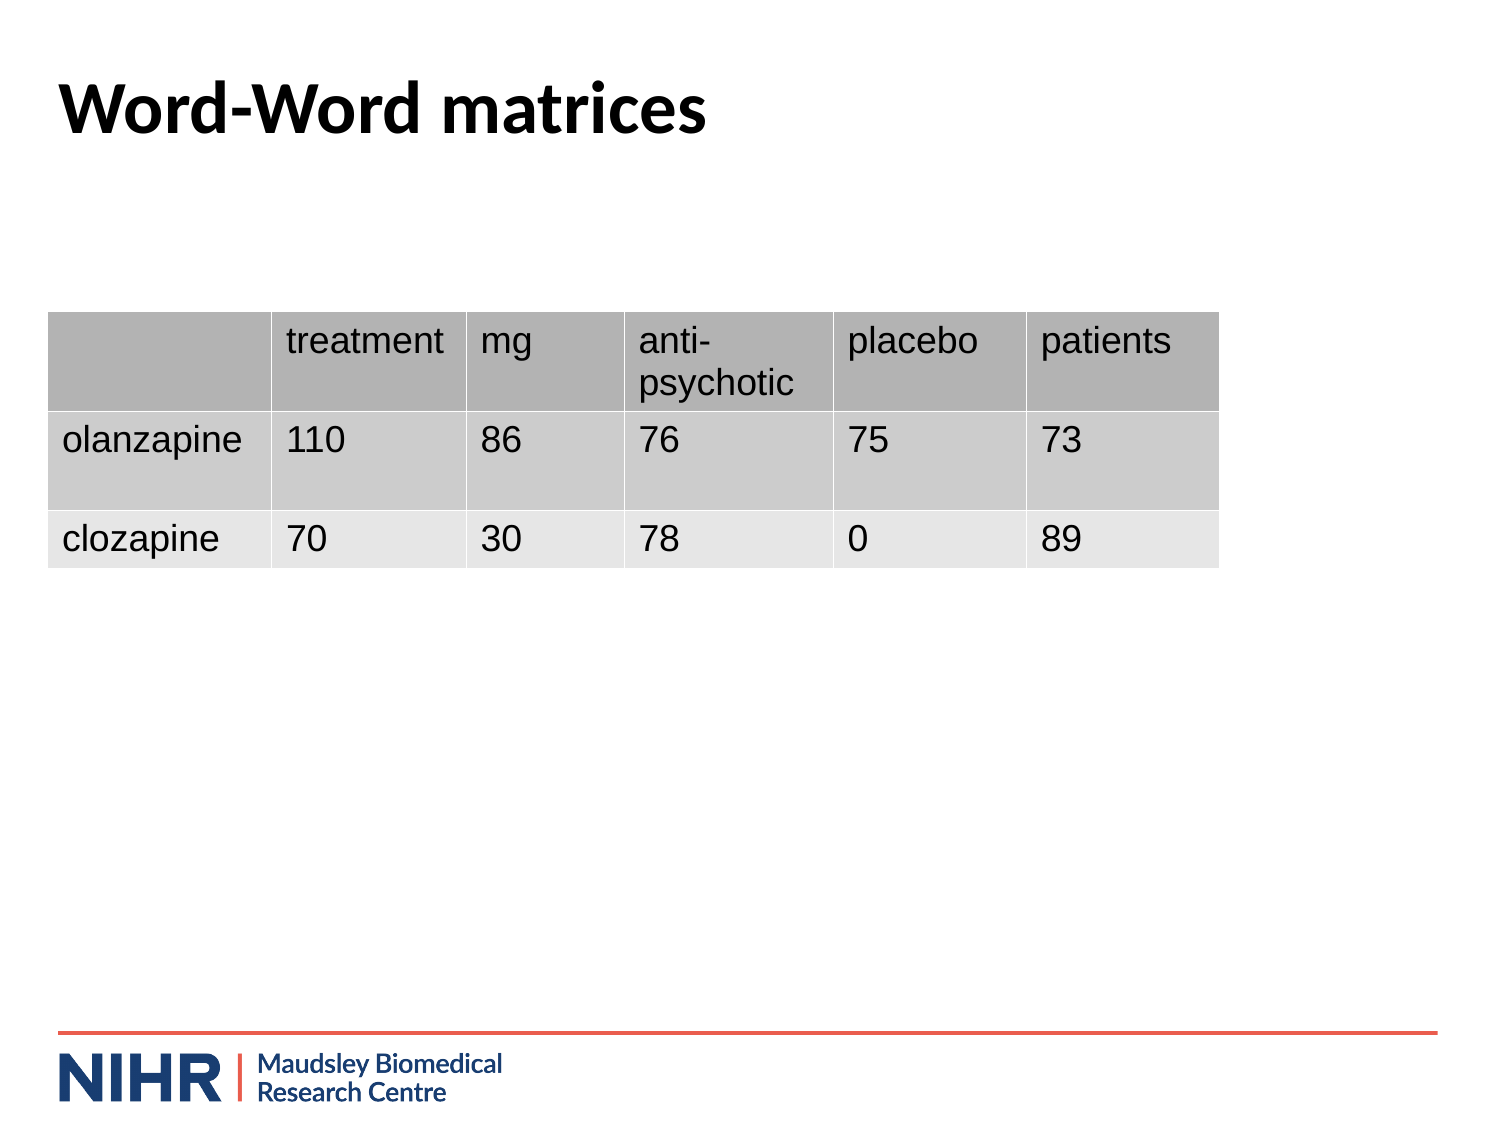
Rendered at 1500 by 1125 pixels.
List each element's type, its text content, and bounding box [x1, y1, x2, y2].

table_cell 86 [467, 412, 624, 510]
table_header [48, 312, 271, 411]
table_header placebo [834, 312, 1026, 411]
table_cell 70 [272, 511, 466, 568]
table_header treatment [272, 312, 466, 411]
table_header mg [467, 312, 624, 411]
table_cell 110 [272, 412, 466, 510]
table_cell 78 [625, 511, 833, 568]
table_header anti- psychotic [625, 312, 833, 411]
table_cell 73 [1027, 412, 1219, 510]
table_cell 75 [834, 412, 1026, 510]
table_cell 0 [834, 511, 1026, 568]
title Word-Word matrices [58, 21, 1409, 209]
table_cell olanzapine [48, 412, 271, 510]
table_cell 89 [1027, 511, 1219, 568]
picture [29, 1018, 531, 1125]
table_cell 30 [467, 511, 624, 568]
table_cell 76 [625, 412, 833, 510]
table_header patients [1027, 312, 1219, 411]
table_cell clozapine [48, 511, 271, 568]
